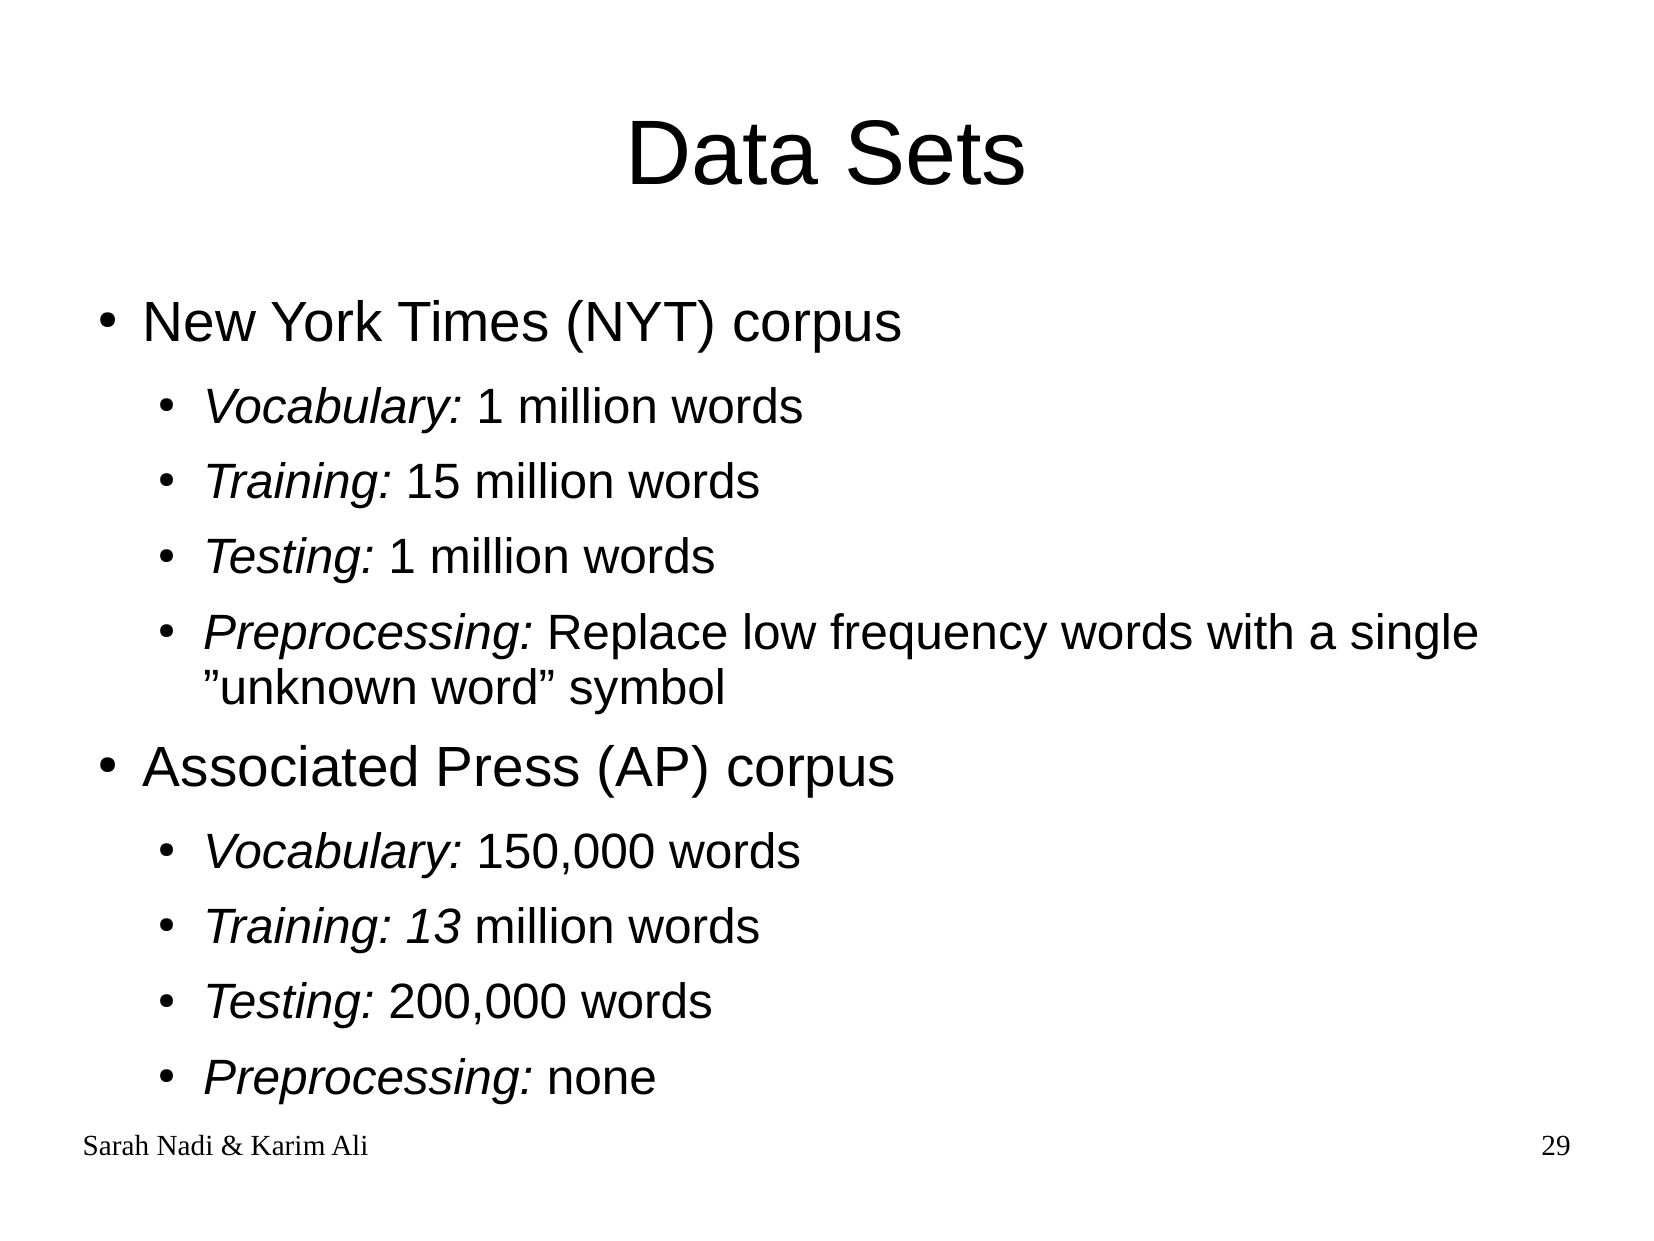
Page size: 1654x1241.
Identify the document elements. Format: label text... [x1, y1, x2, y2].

title Data Sets [82, 56, 1571, 250]
list New York Times (NYT) corpus Vocabulary: 1 million words Training: 15 million words Testing: 1 million words Preprocessing: Replace low frequency words with a single ”unknown word” symbol Associated Press (AP) corpus Vocabulary: 150,000 words Training: 13 million words Testing: 200,000 words Preprocessing: none [82, 290, 1571, 1109]
